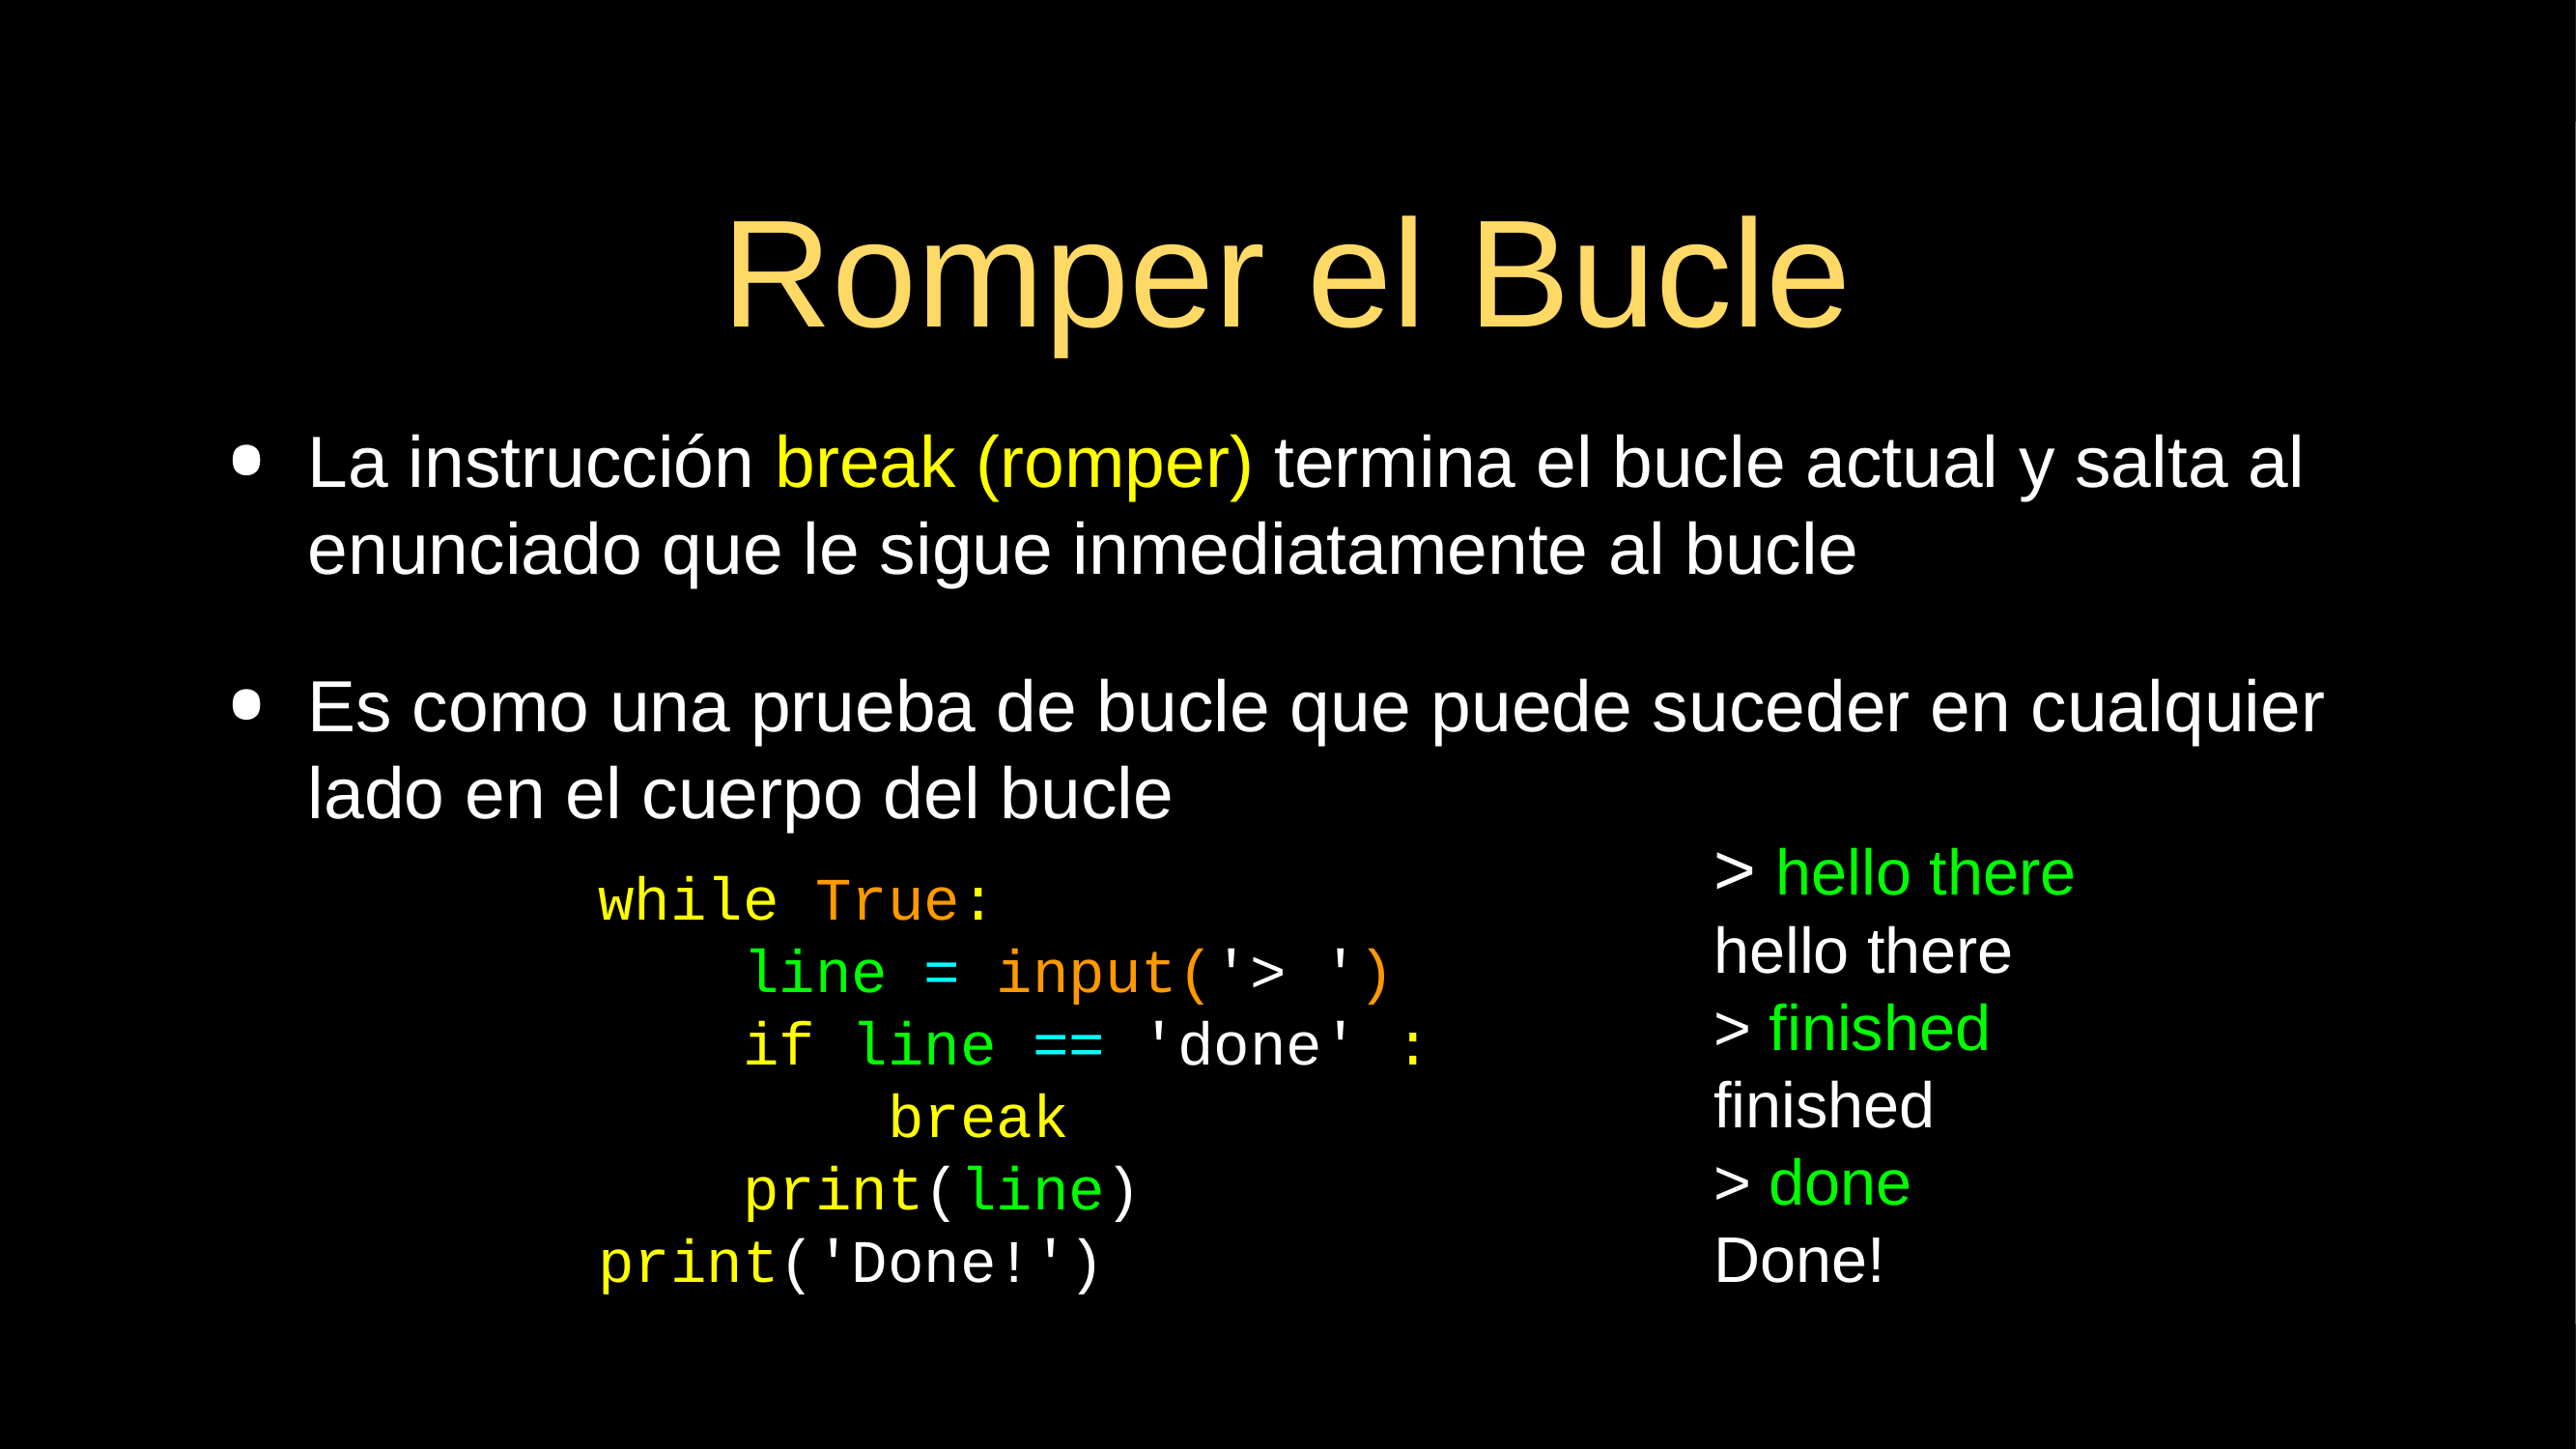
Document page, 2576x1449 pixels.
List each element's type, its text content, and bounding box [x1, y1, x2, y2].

title Romper el Bucle [183, 129, 2391, 403]
text_box > hello there hello there > finished finished > done Done! [1713, 838, 2100, 1293]
list La instrucción break (romper) termina el bucle actual y salta al enunciado que le sigue inmediatamente al bucle Es como una prueba de bucle que puede suceder en cualquier lado en el cuerpo del bucle [183, 410, 2392, 838]
text_box while True: line = input('> ') if line == 'done' : break print(line) print('Done!') [598, 840, 1618, 1314]
